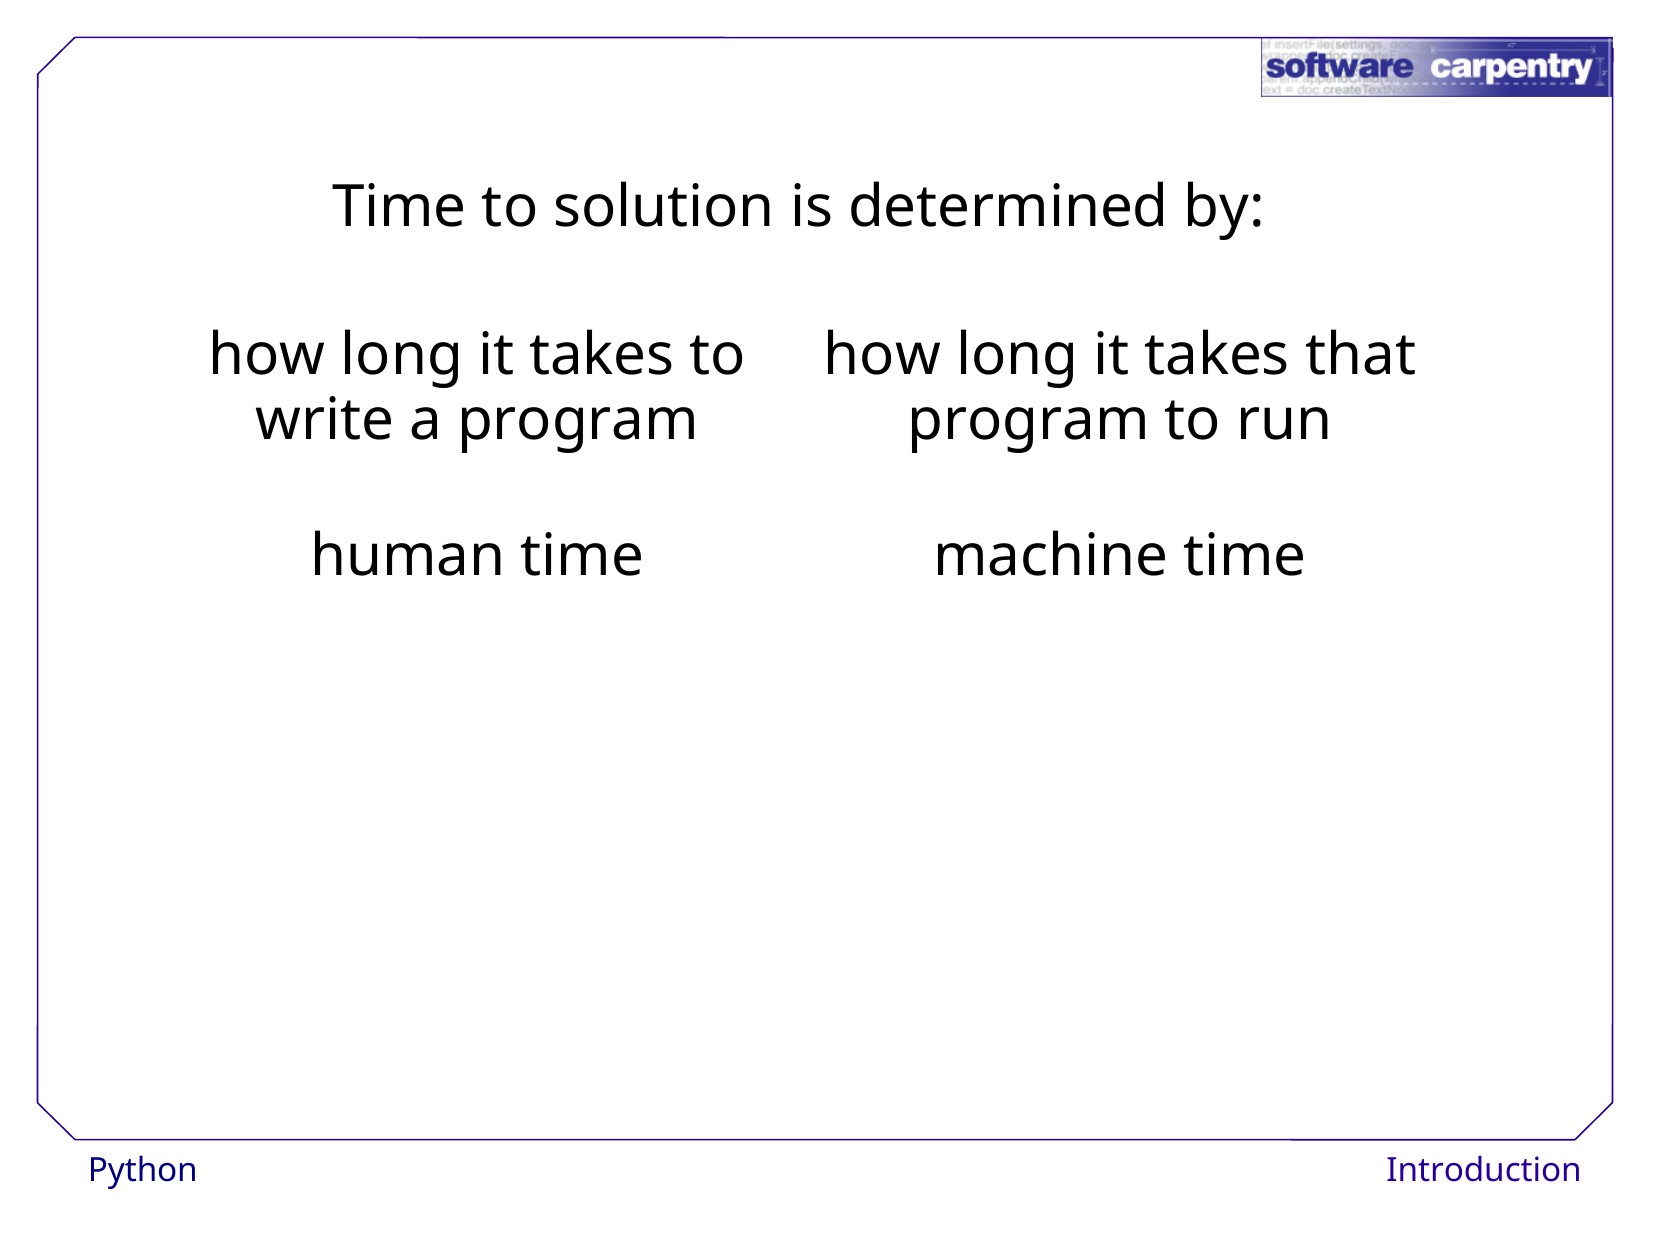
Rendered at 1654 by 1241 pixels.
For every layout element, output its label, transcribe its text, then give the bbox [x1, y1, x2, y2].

table_cell how long it takes that program to run [799, 315, 1441, 516]
table_cell human time [156, 516, 799, 677]
table_header Time to solution is determined by: [156, 166, 1441, 315]
table_cell machine time [799, 516, 1441, 677]
table_cell how long it takes to write a program [156, 315, 799, 516]
picture [1261, 39, 1613, 97]
